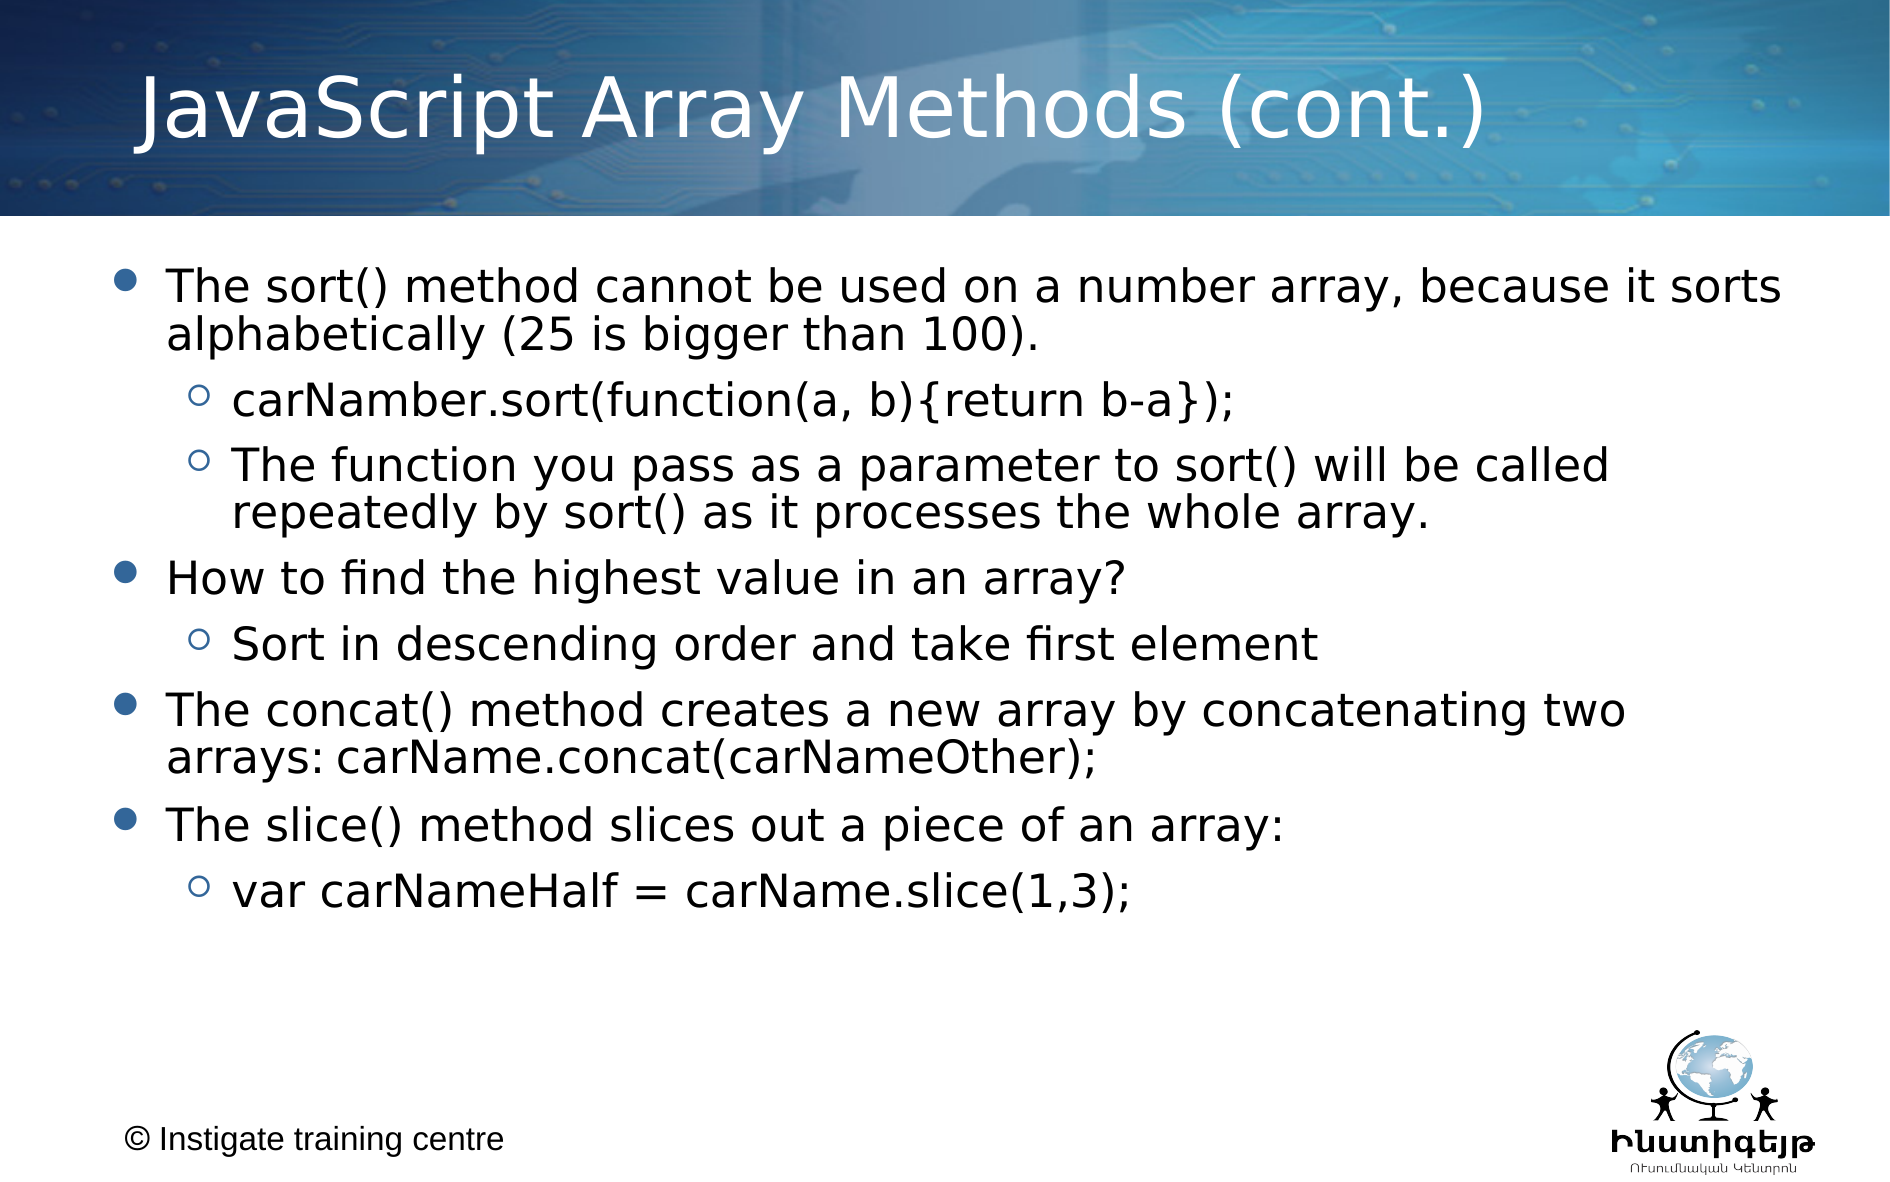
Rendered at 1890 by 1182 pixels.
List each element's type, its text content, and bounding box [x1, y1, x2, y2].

picture [0, 0, 1890, 216]
list The sort() method cannot be used on a number array, because it sorts alphabetically (25 is bigger than 100). carNamber.sort(function(a, b){return b-a}); The function you pass as a parameter to sort() will be called repeatedly by sort() as it processes the whole array. How to find the highest value in an array? Sort in descending order and take first element The concat() method creates a new array by concatenating two arrays: carName.concat(carNameOther); The slice() method slices out a piece of an array: var carNameHalf = carName.slice(1,3); [110, 264, 1801, 288]
picture [1612, 1030, 1815, 1175]
